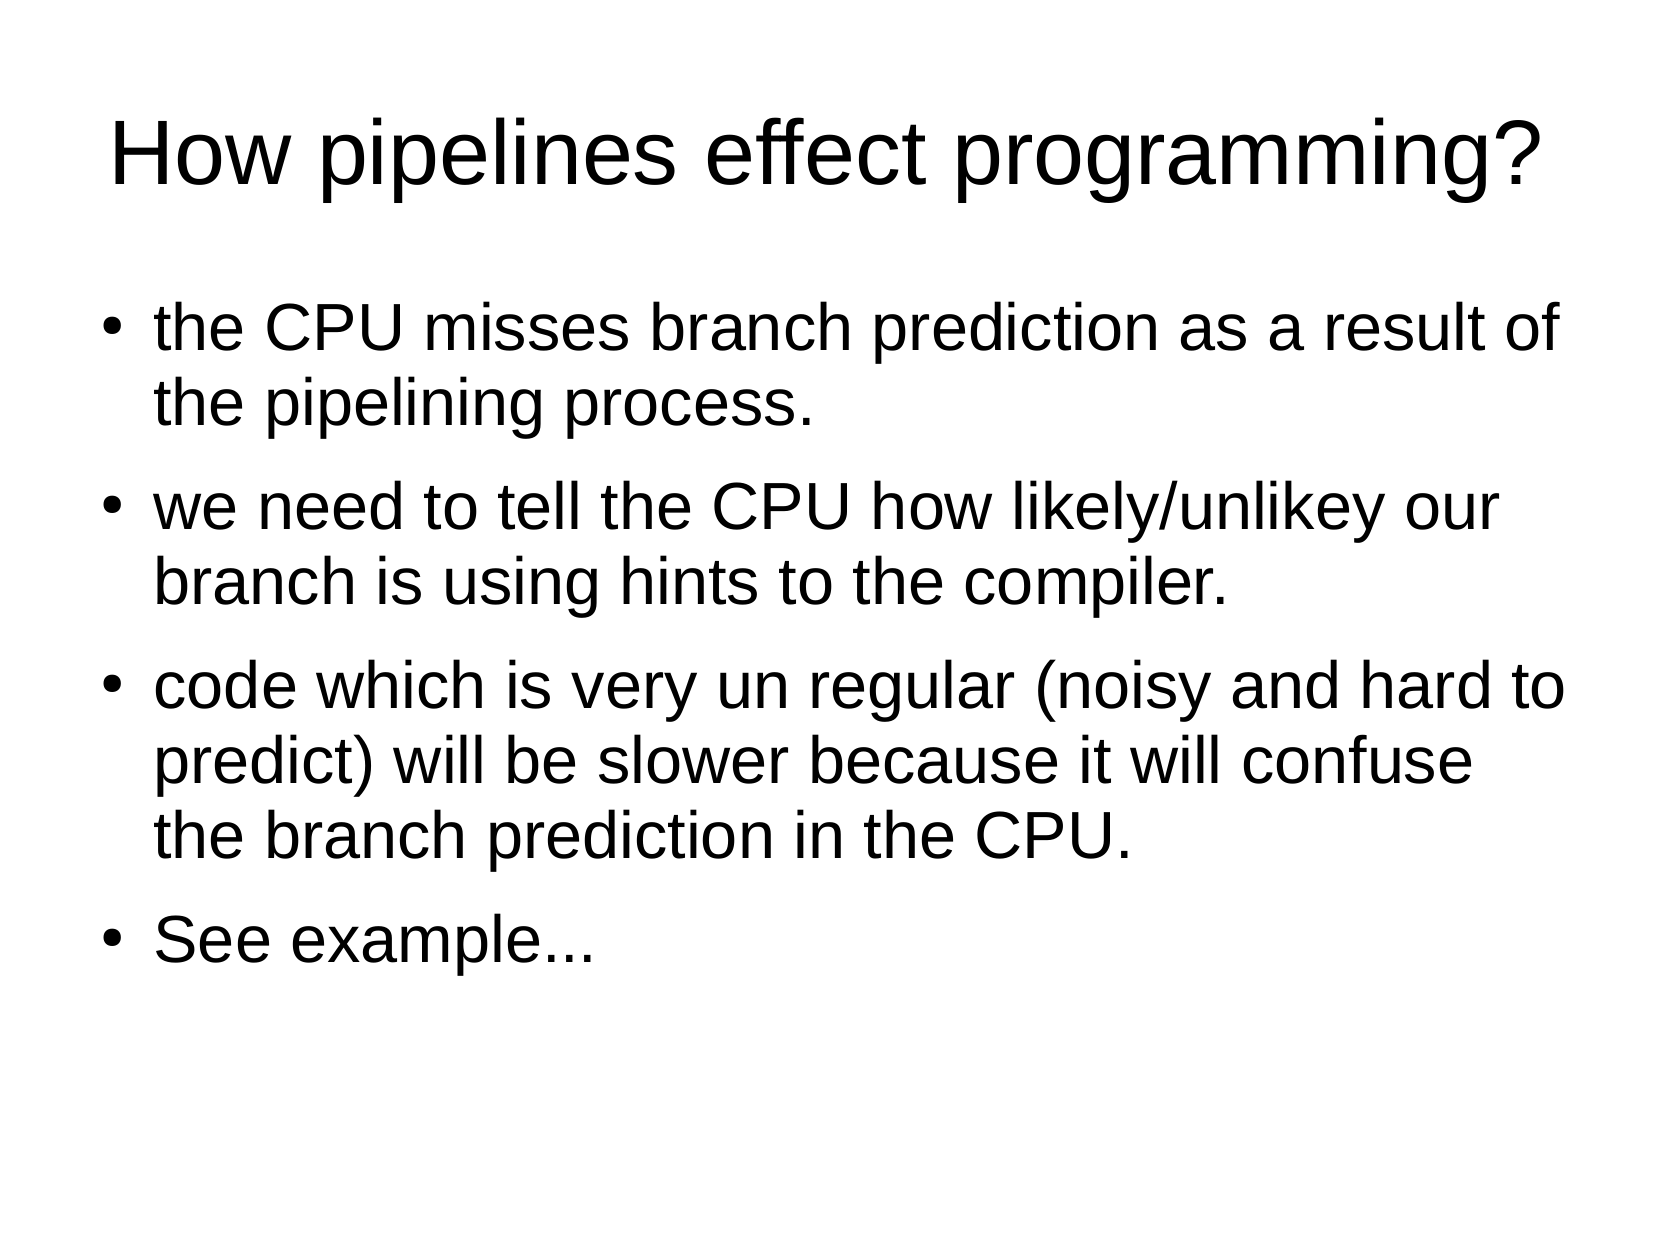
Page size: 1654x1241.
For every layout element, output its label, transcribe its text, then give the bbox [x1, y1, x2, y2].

list the CPU misses branch prediction as a result of the pipelining process. we need to tell the CPU how likely/unlikey our branch is using hints to the compiler. code which is very un regular (noisy and hard to predict) will be slower because it will confuse the branch prediction in the CPU. See example... [82, 290, 1571, 1109]
title How pipelines effect programming? [82, 49, 1571, 257]
